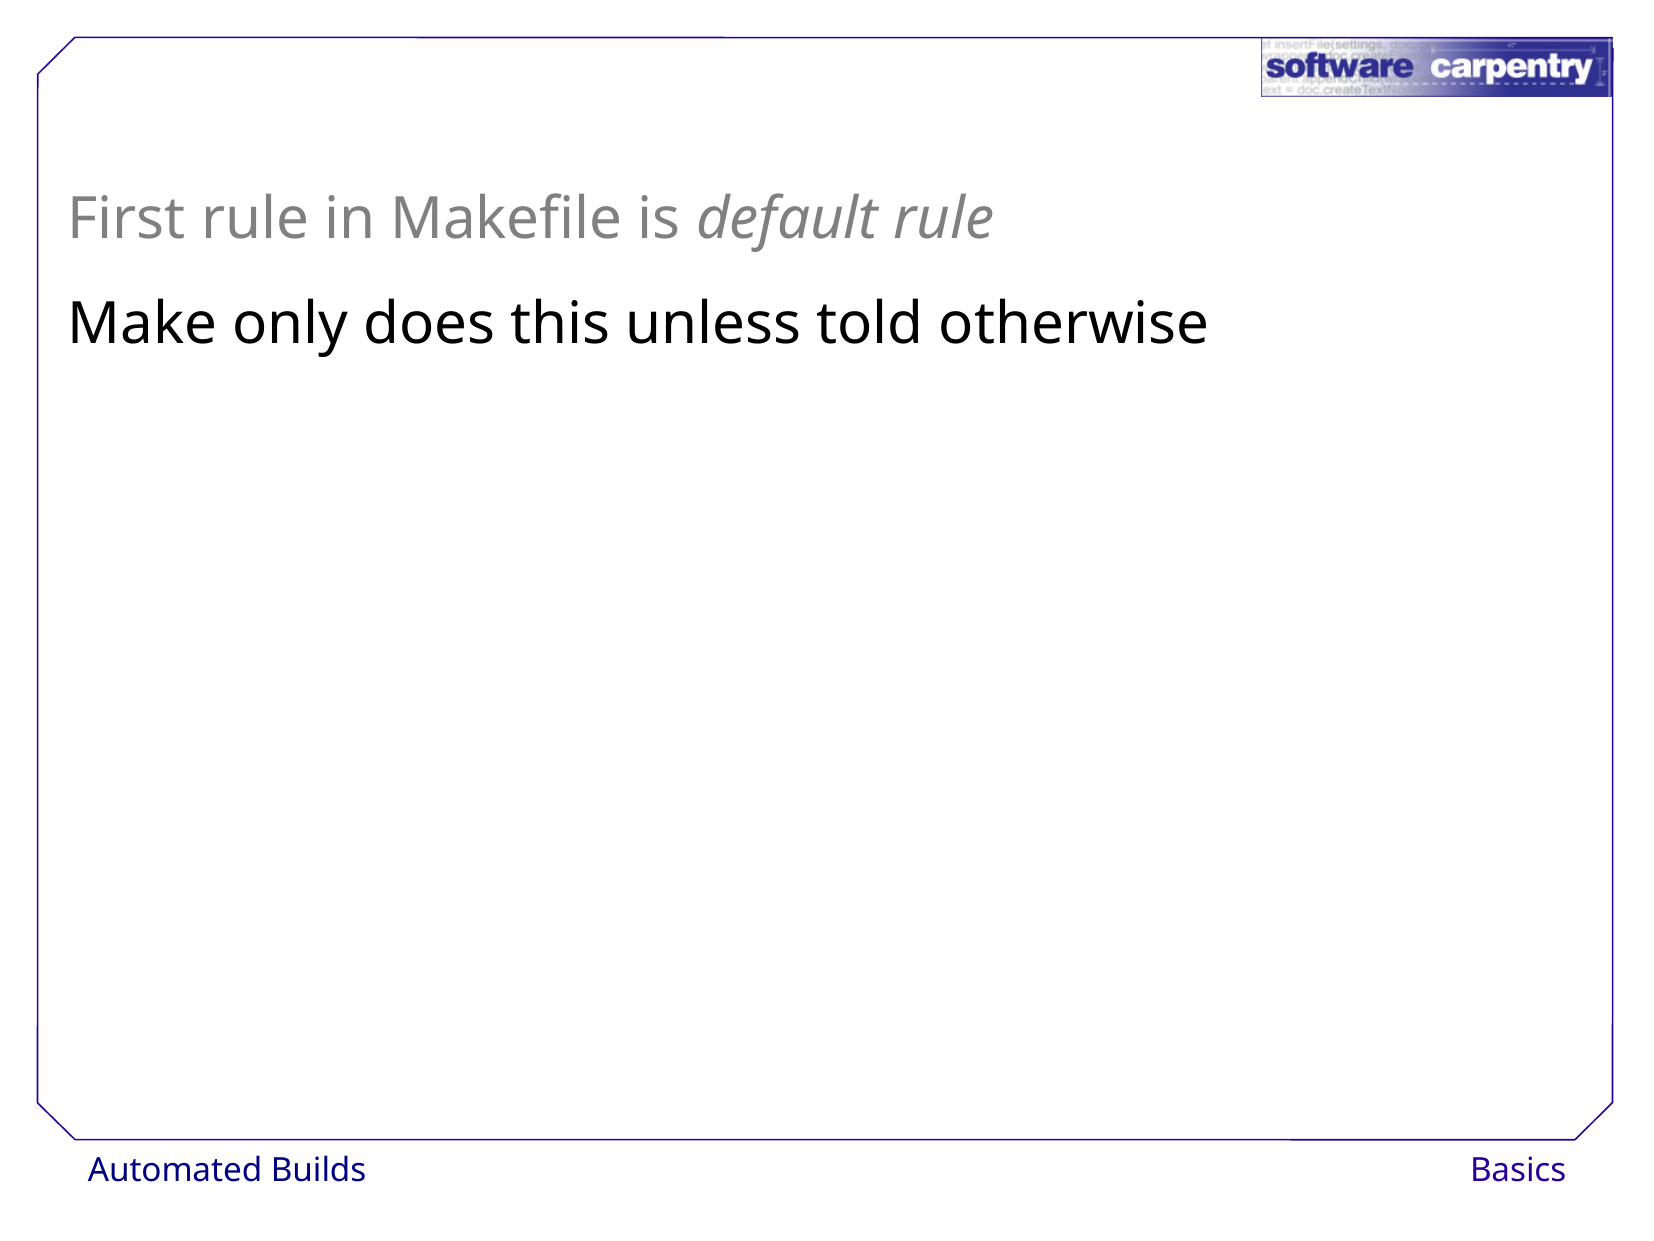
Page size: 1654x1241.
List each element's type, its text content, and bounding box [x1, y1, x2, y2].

picture [1261, 39, 1613, 97]
text_box First rule in Makefile is default rule Make only does this unless told otherwise [52, 137, 1375, 364]
